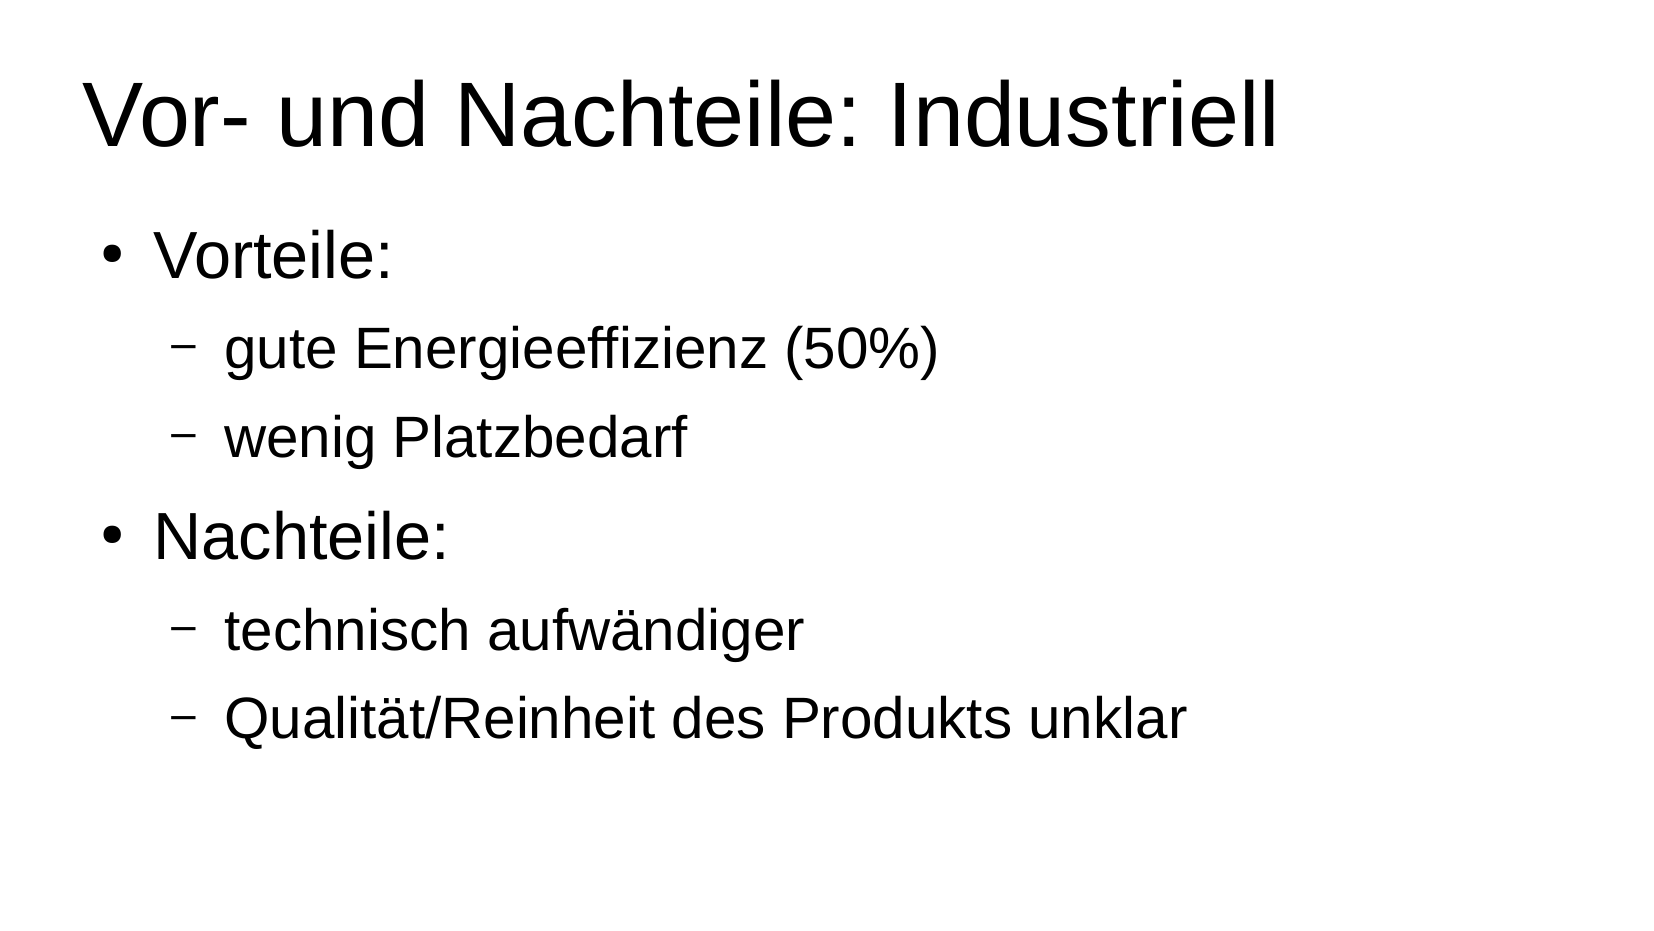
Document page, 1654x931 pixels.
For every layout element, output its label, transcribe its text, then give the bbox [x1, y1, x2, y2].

list Vorteile: gute Energieeffizienz (50%) wenig Platzbedarf Nachteile: technisch aufwändiger Qualität/Reinheit des Produkts unklar [82, 217, 1571, 758]
title Vor- und Nachteile: Industriell [82, 37, 1571, 193]
